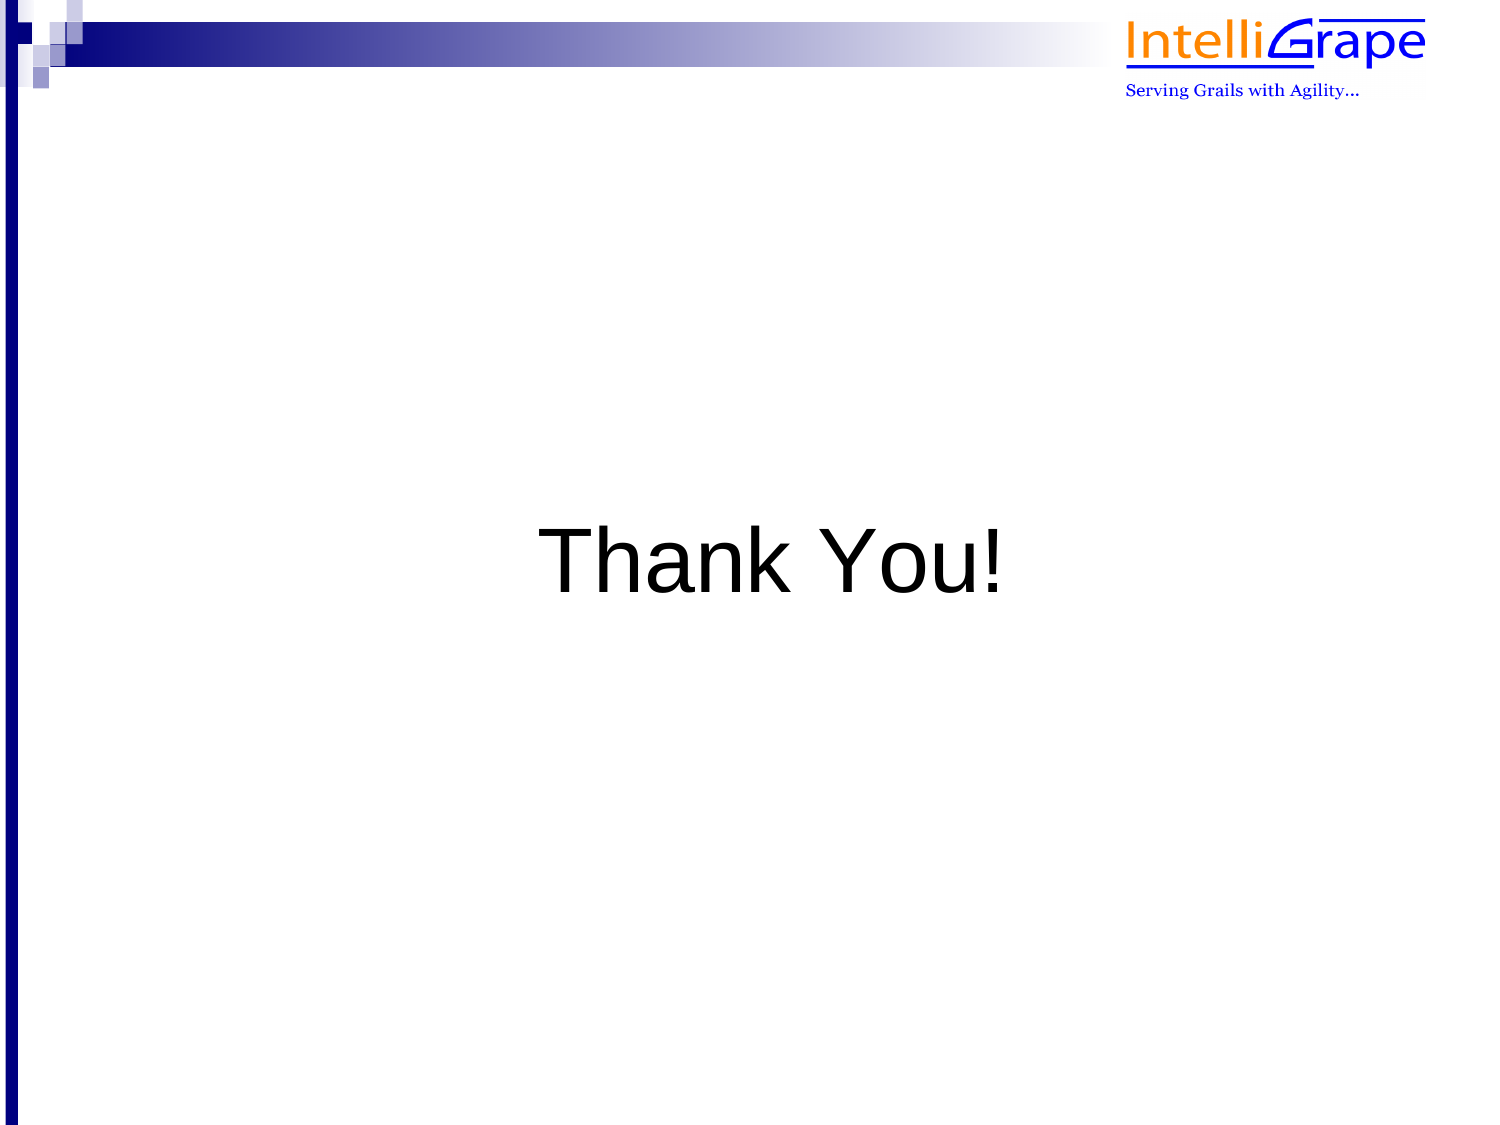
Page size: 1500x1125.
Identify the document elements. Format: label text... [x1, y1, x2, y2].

title Thank You! [96, 442, 1447, 669]
picture [1125, 12, 1425, 100]
